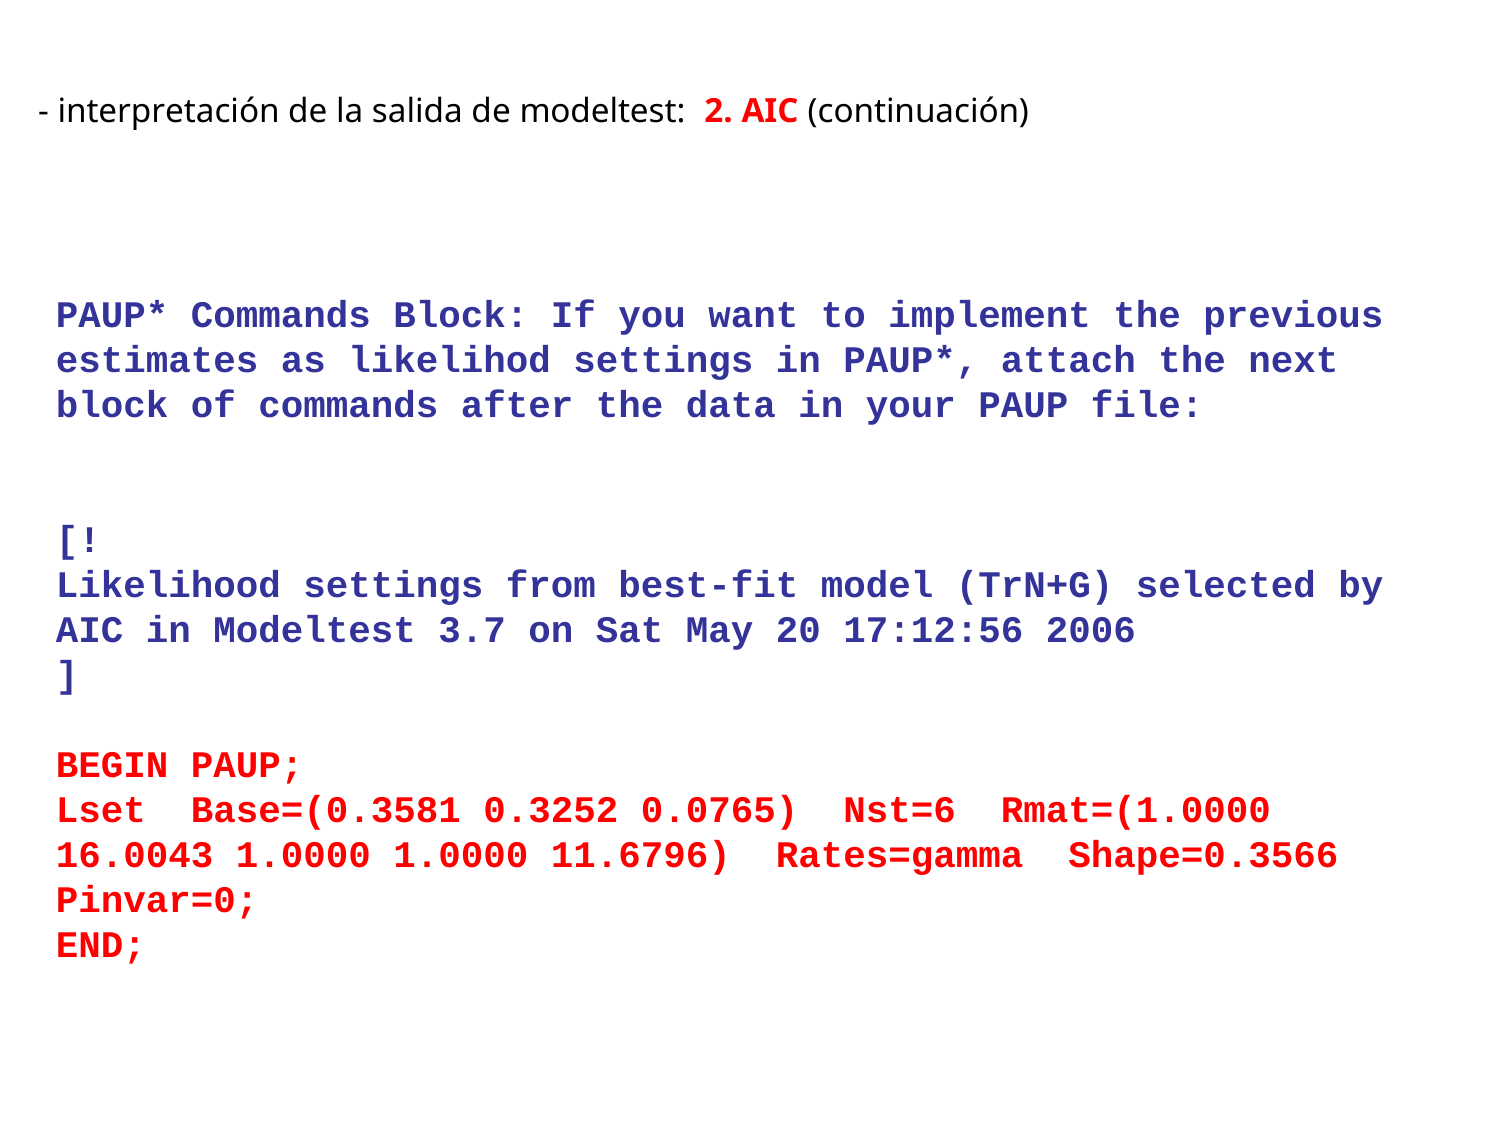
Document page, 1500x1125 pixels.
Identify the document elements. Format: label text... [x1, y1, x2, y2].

text_box - interpretación de la salida de modeltest: 2. AIC (continuación) [23, 84, 1465, 138]
text_box PAUP* Commands Block: If you want to implement the previous estimates as likelihod settings in PAUP*, attach the next block of commands after the data in your PAUP file: [! Likelihood settings from best-fit model (TrN+G) selected by AIC in Modeltest 3.7 on Sat May 20 17:12:56 2006 ] BEGIN PAUP; Lset Base=(0.3581 0.3252 0.0765) Nst=6 Rmat=(1.0000 16.0043 1.0000 1.0000 11.6796) Rates=gamma Shape=0.3566 Pinvar=0; END; [41, 282, 1465, 974]
